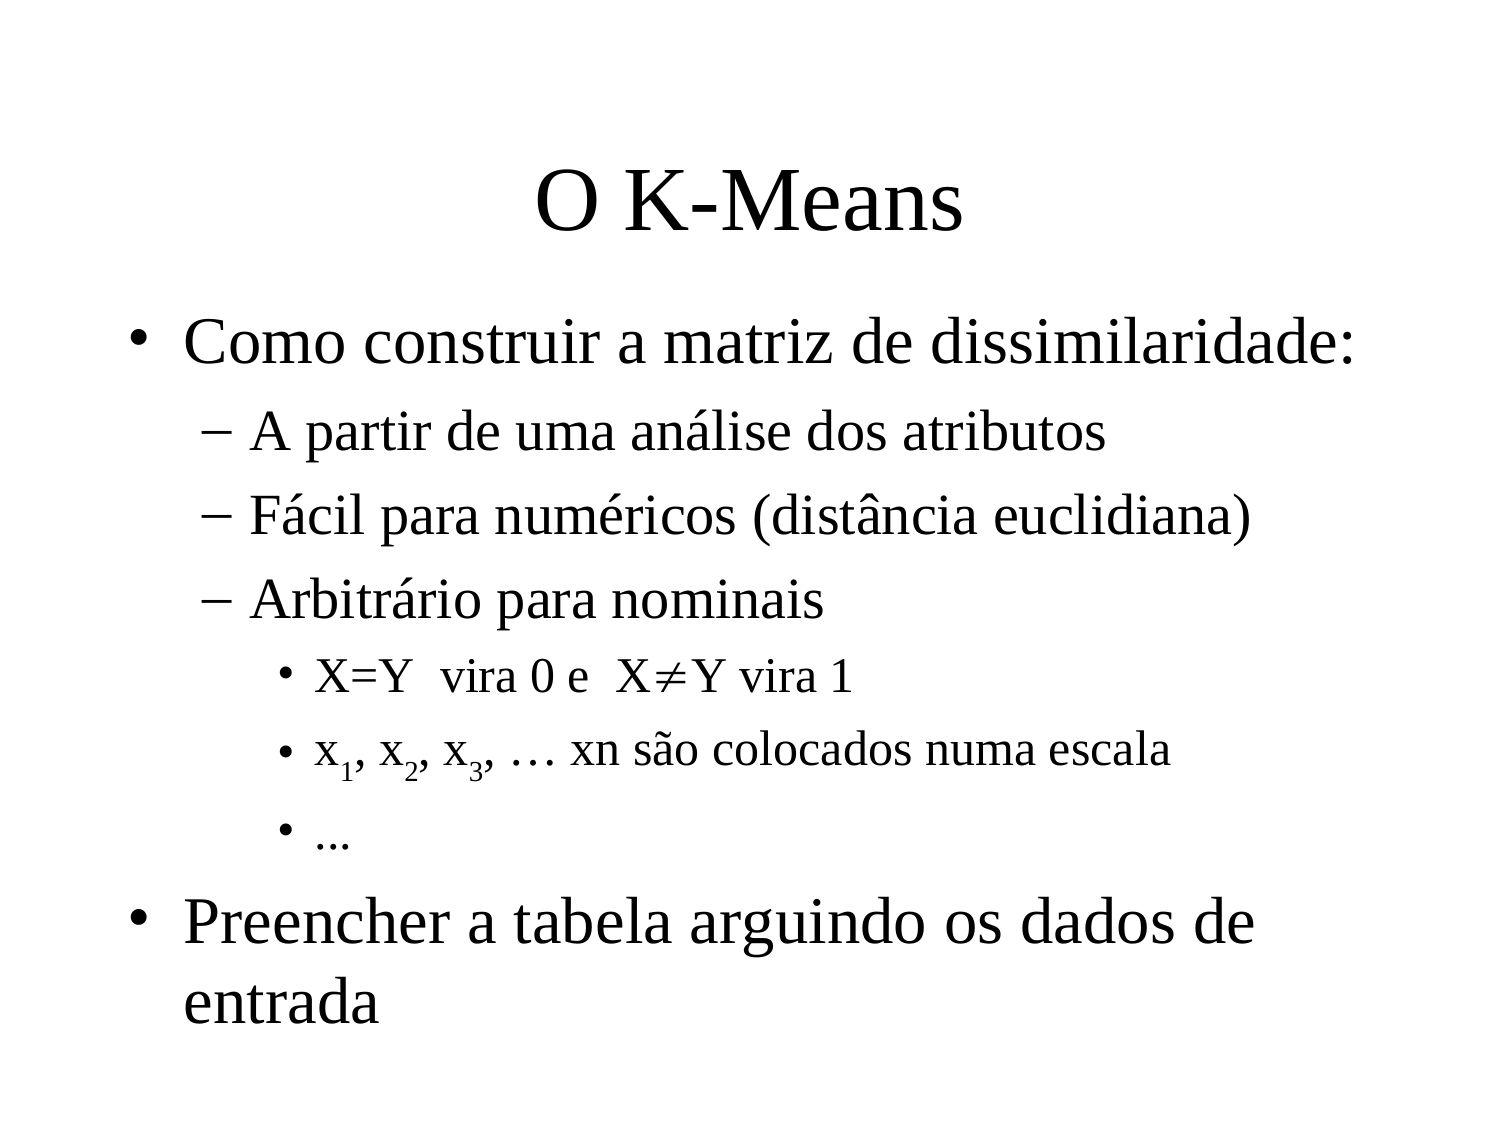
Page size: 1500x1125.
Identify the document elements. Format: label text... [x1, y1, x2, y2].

list Como construir a matriz de dissimilaridade: A partir de uma análise dos atributos Fácil para numéricos (distância euclidiana) Arbitrário para nominais X=Y vira 0 e XY vira 1 x1, x2, x3, … xn são colocados numa escala ... Preencher a tabela arguindo os dados de entrada [112, 289, 1388, 1045]
title O K-Means [112, 99, 1388, 288]
